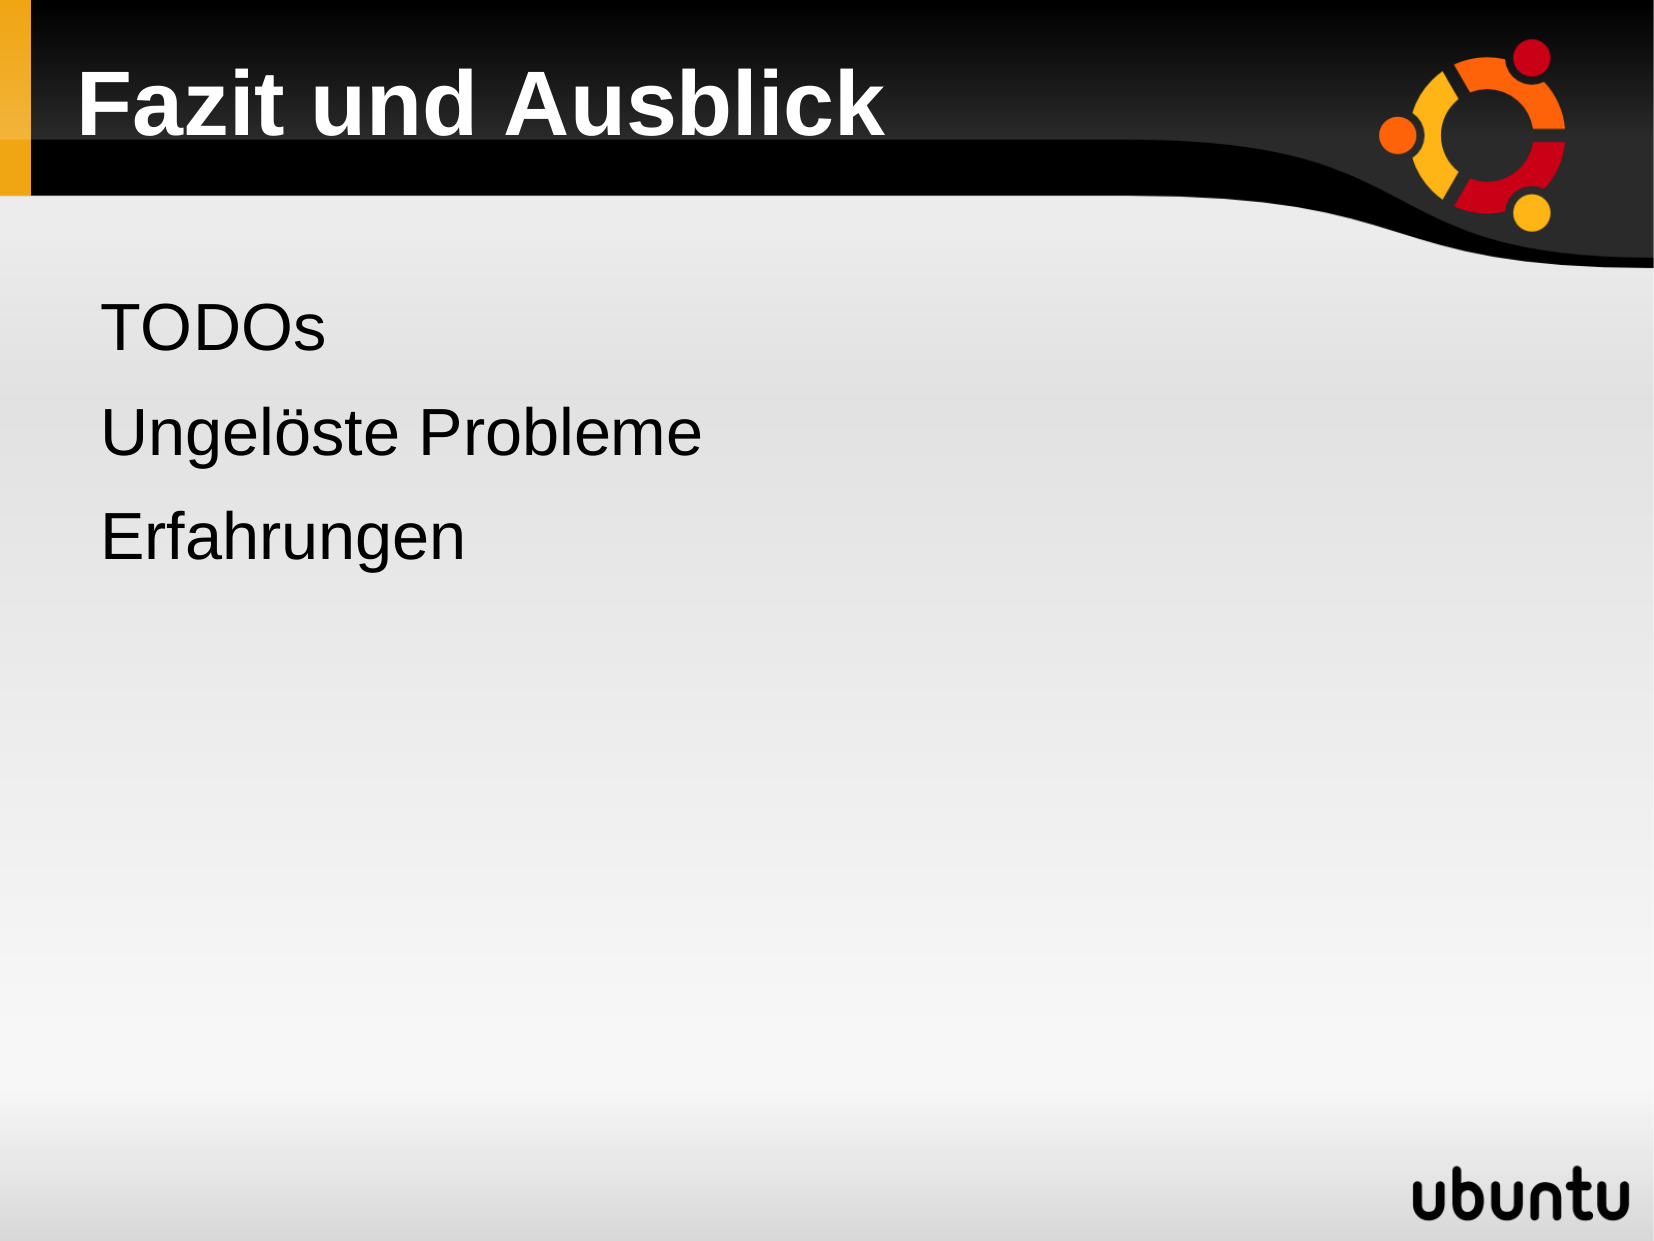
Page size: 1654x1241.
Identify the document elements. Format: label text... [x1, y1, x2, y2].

title Fazit und Ausblick [76, 7, 1565, 200]
picture [0, 0, 1654, 1241]
list TODOs Ungelöste Probleme Erfahrungen [82, 290, 1571, 1094]
